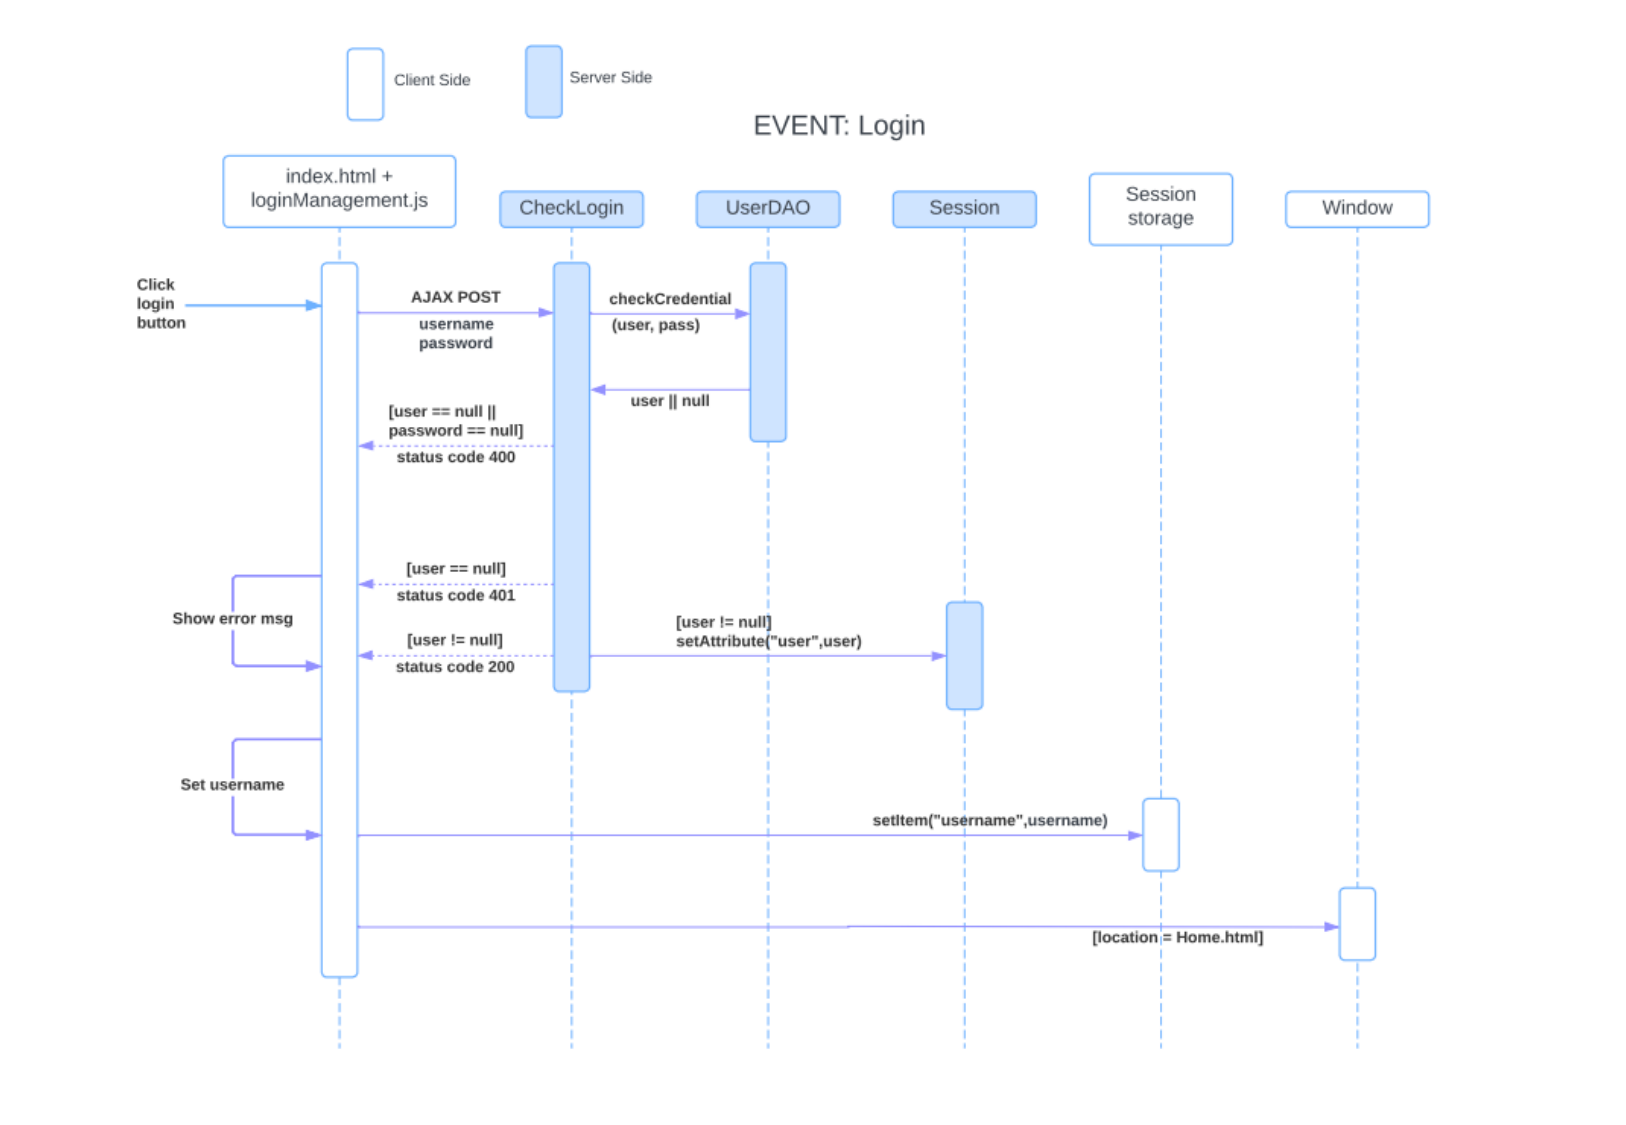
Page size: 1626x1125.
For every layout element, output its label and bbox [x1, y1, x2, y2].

picture [98, 0, 1501, 1125]
